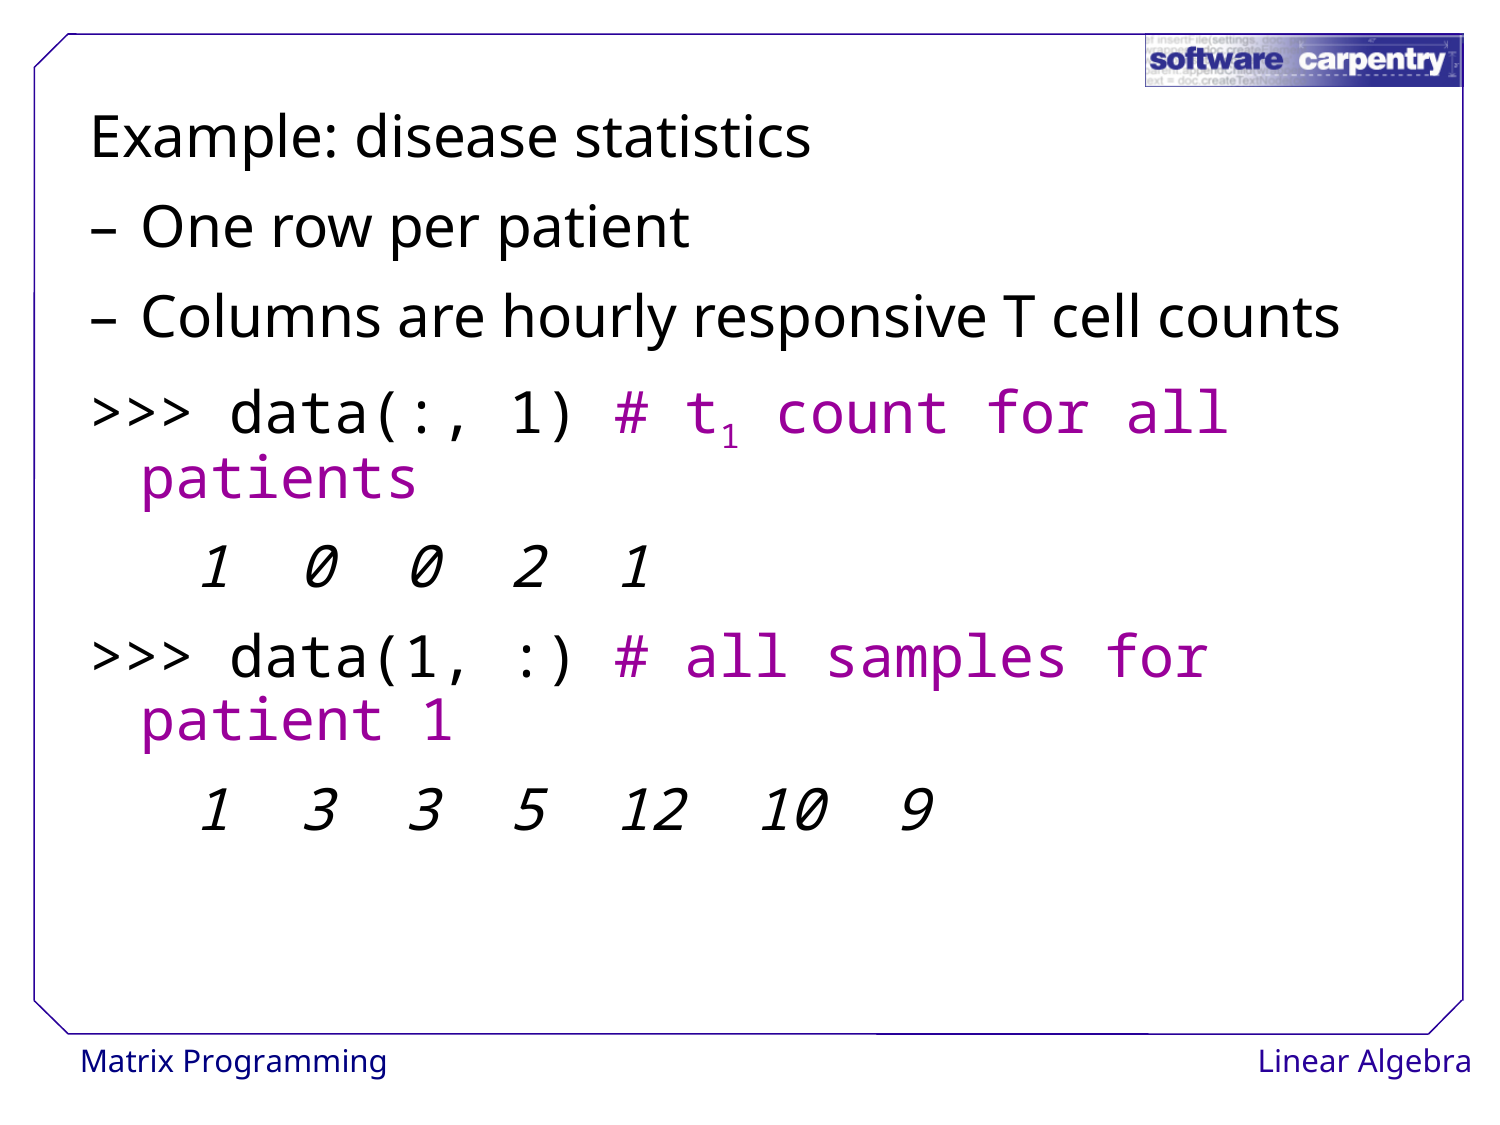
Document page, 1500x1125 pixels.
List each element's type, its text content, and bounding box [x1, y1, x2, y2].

list Example: disease statistics – One row per patient – Columns are hourly responsive T cell counts >>> data(:, 1) # t1 count for all patients 1 0 0 2 1 >>> data(1, :) # all samples for patient 1 1 3 3 5 12 10 9 [75, 99, 1426, 1013]
picture [1145, 33, 1464, 87]
